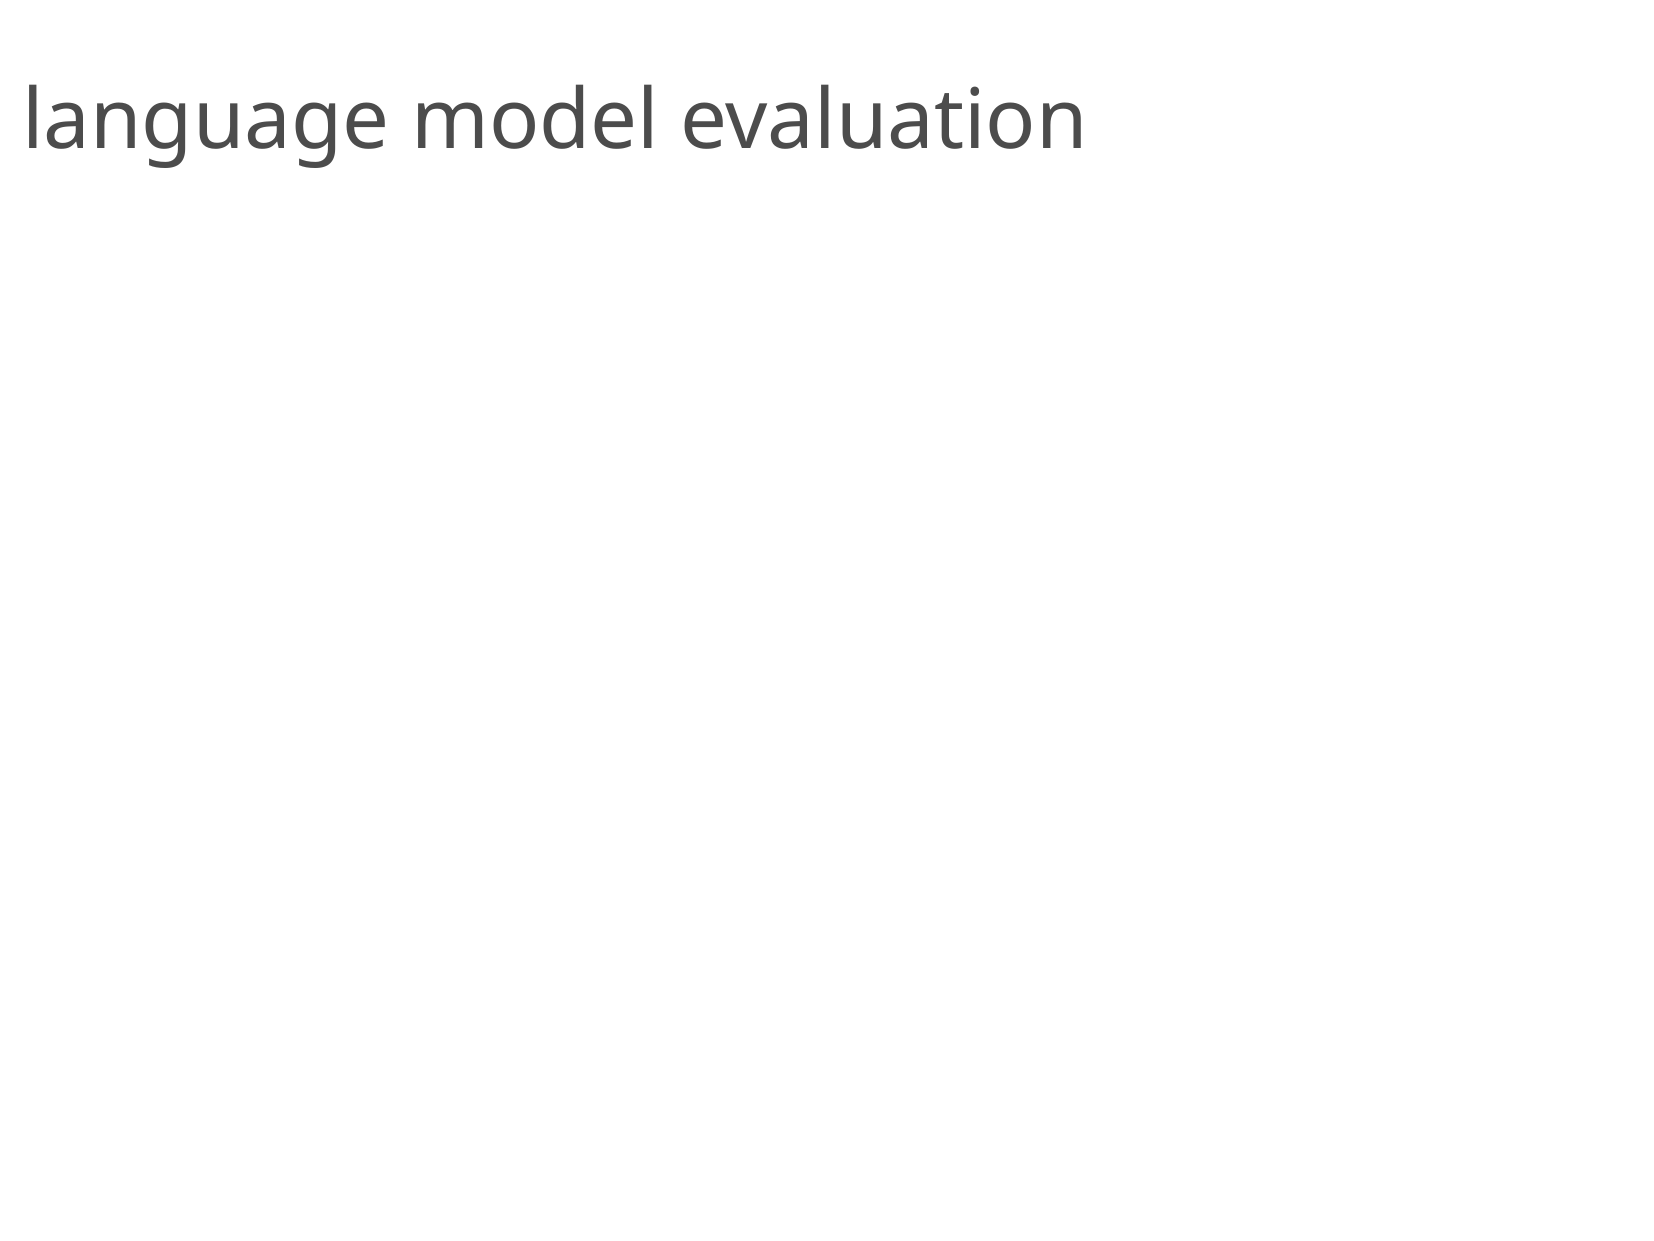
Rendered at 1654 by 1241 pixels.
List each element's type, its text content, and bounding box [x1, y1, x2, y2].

title language model evaluation [22, 26, 1654, 205]
